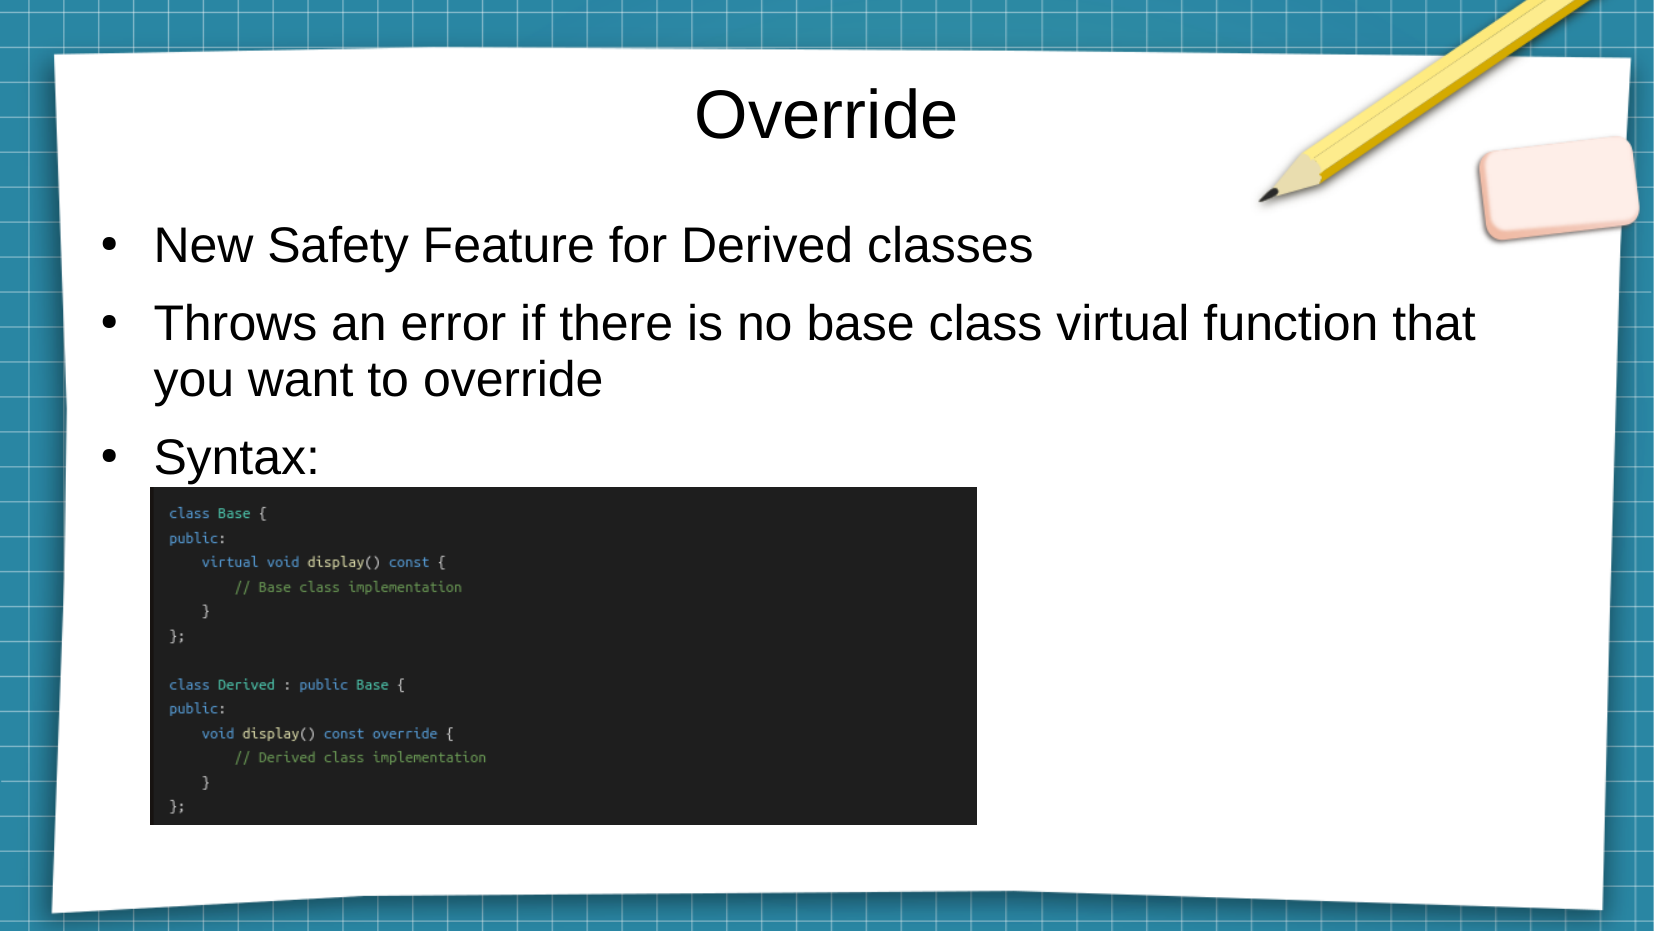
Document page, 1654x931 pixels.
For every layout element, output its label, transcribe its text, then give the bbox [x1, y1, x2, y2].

picture [0, 0, 1654, 931]
list New Safety Feature for Derived classes Throws an error if there is no base class virtual function that you want to override Syntax: [82, 217, 1571, 758]
title Override [82, 37, 1571, 193]
